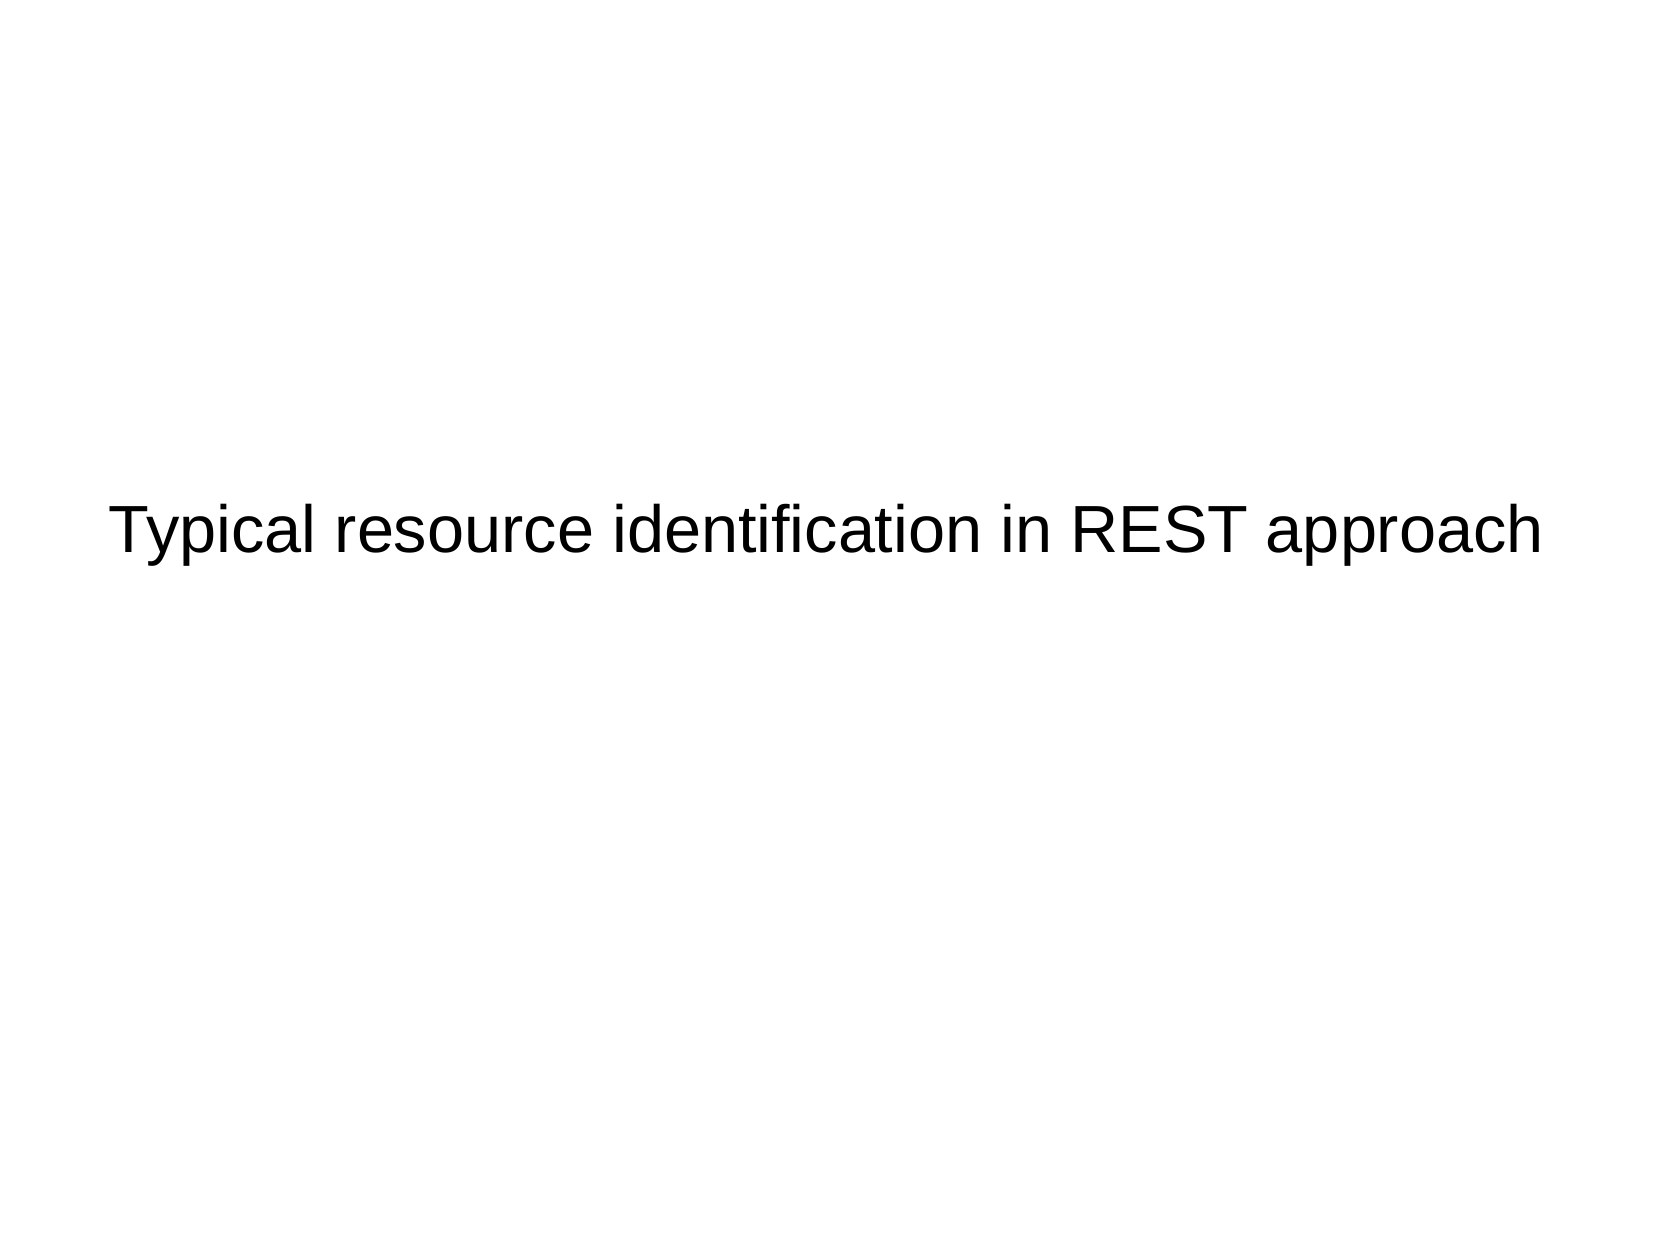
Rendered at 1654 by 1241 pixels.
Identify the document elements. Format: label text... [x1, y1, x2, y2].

subtitle Typical resource identification in REST approach [82, 49, 1571, 1010]
